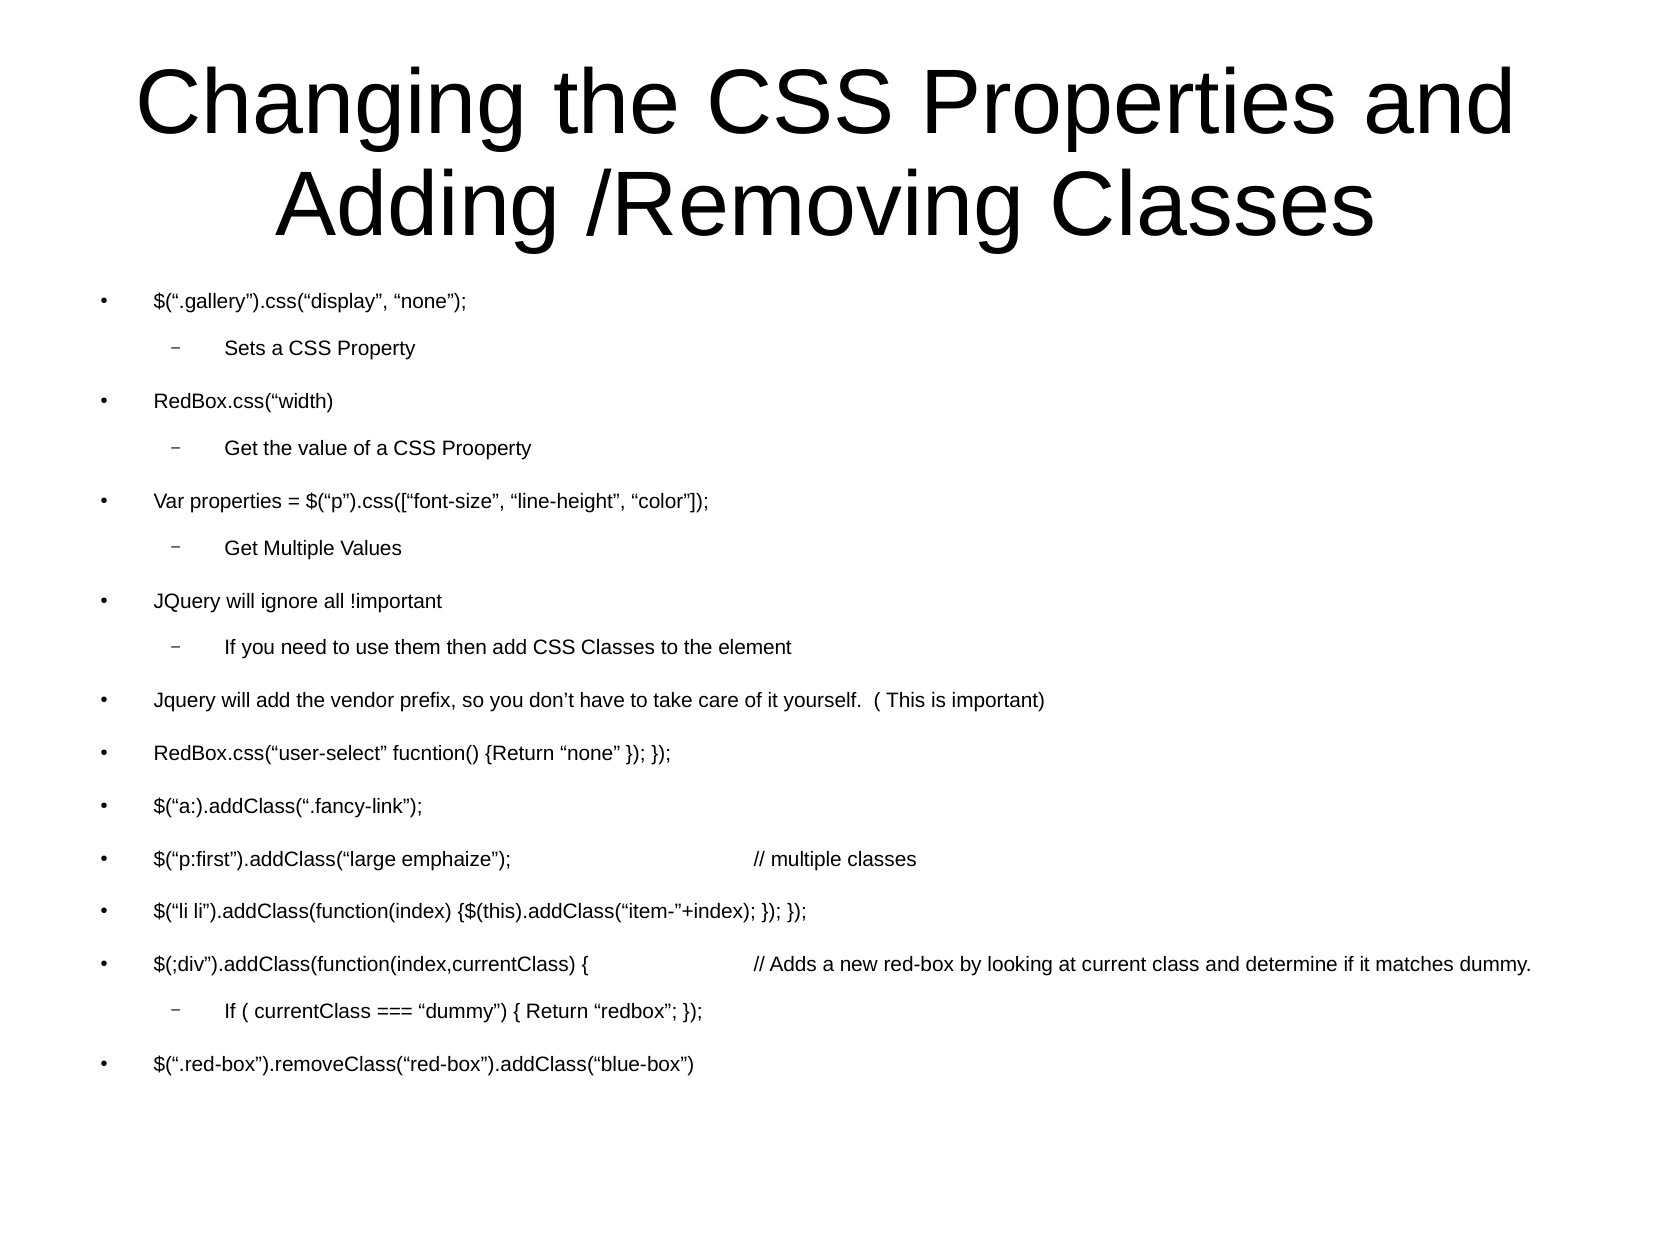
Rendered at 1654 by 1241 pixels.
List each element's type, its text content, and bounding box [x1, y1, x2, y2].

list $(“.gallery”).css(“display”, “none”); Sets a CSS Property RedBox.css(“width) Get the value of a CSS Prooperty Var properties = $(“p”).css([“font-size”, “line-height”, “color”]); Get Multiple Values JQuery will ignore all !important If you need to use them then add CSS Classes to the element Jquery will add the vendor prefix, so you don’t have to take care of it yourself. ( This is important) RedBox.css(“user-select” fucntion() {Return “none” }); }); $(“a:).addClass(“.fancy-link”); $(“p:first”).addClass(“large emphaize”); // multiple classes $(“li li”).addClass(function(index) {$(this).addClass(“item-”+index); }); }); $(;div”).addClass(function(index,currentClass) { // Adds a new red-box by looking at current class and determine if it matches dummy. If ( currentClass === “dummy”) { Return “redbox”; }); $(“.red-box”).removeClass(“red-box”).addClass(“blue-box”) [82, 290, 1571, 1231]
title Changing the CSS Properties and Adding /Removing Classes [82, 49, 1571, 257]
